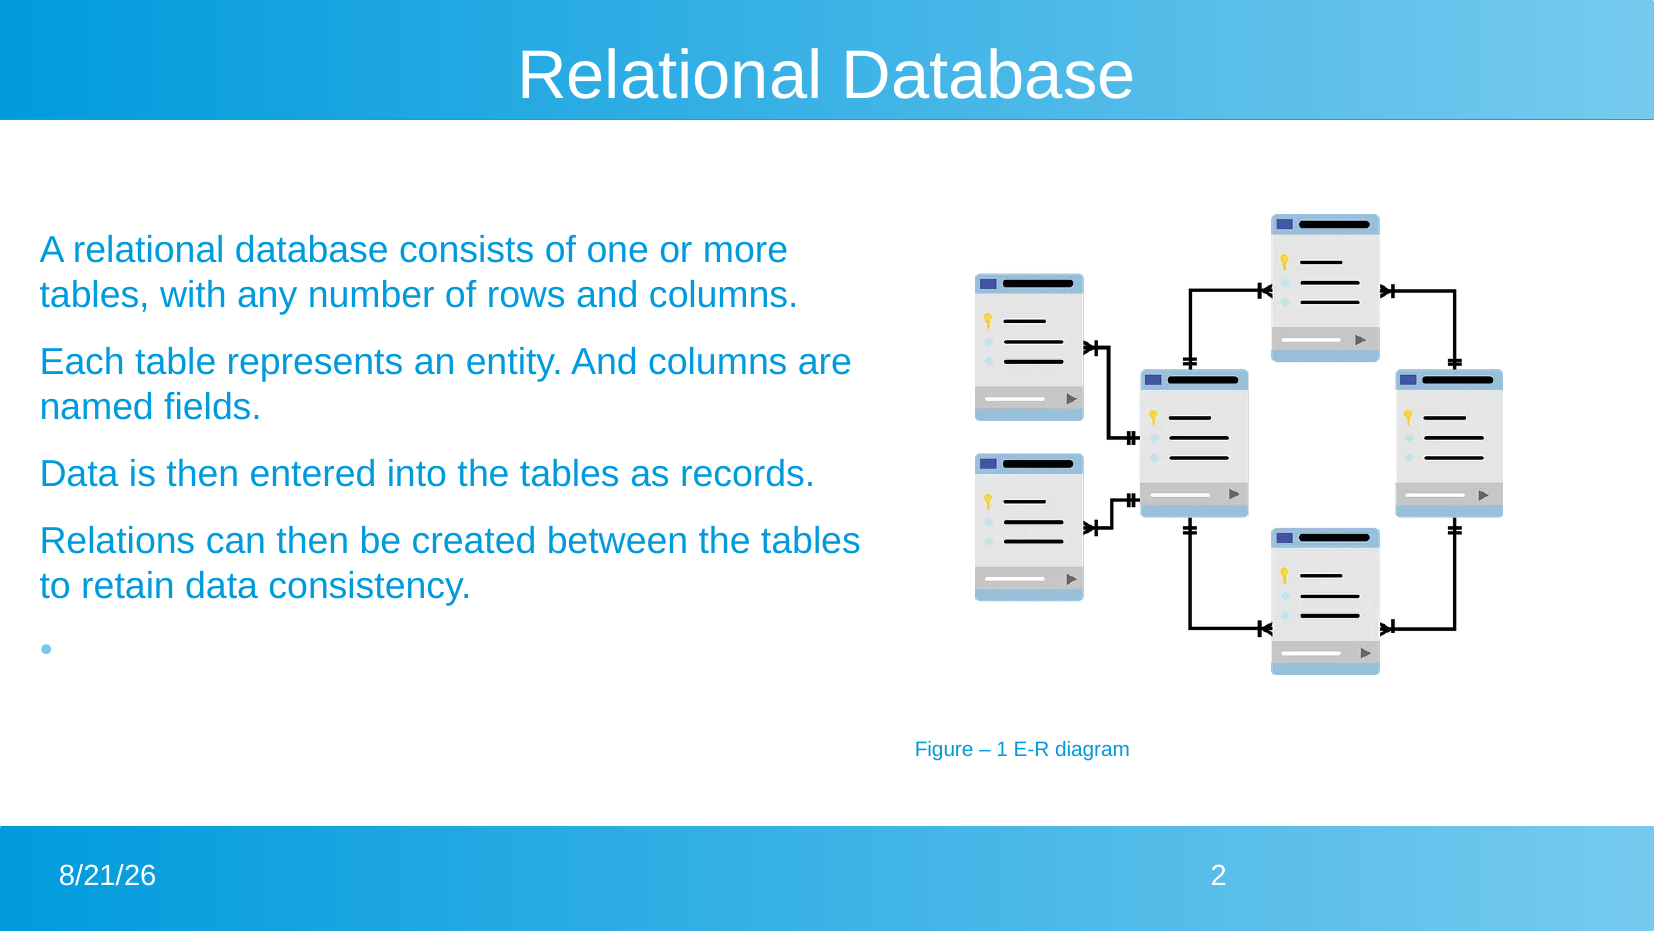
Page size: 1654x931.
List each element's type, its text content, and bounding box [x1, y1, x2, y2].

text_box <number> [1210, 856, 1595, 916]
list A relational database consists of one or more tables, with any number of rows and columns. Each table represents an entity. And columns are named fields. Data is then entered into the tables as records. Relations can then be created between the tables to retain data consistency. [39, 225, 863, 816]
title Relational Database [59, 29, 1595, 108]
text_box Figure – 1 E-R diagram [900, 730, 1155, 770]
text_box 3/8/23 [59, 856, 443, 916]
picture [975, 214, 1503, 676]
